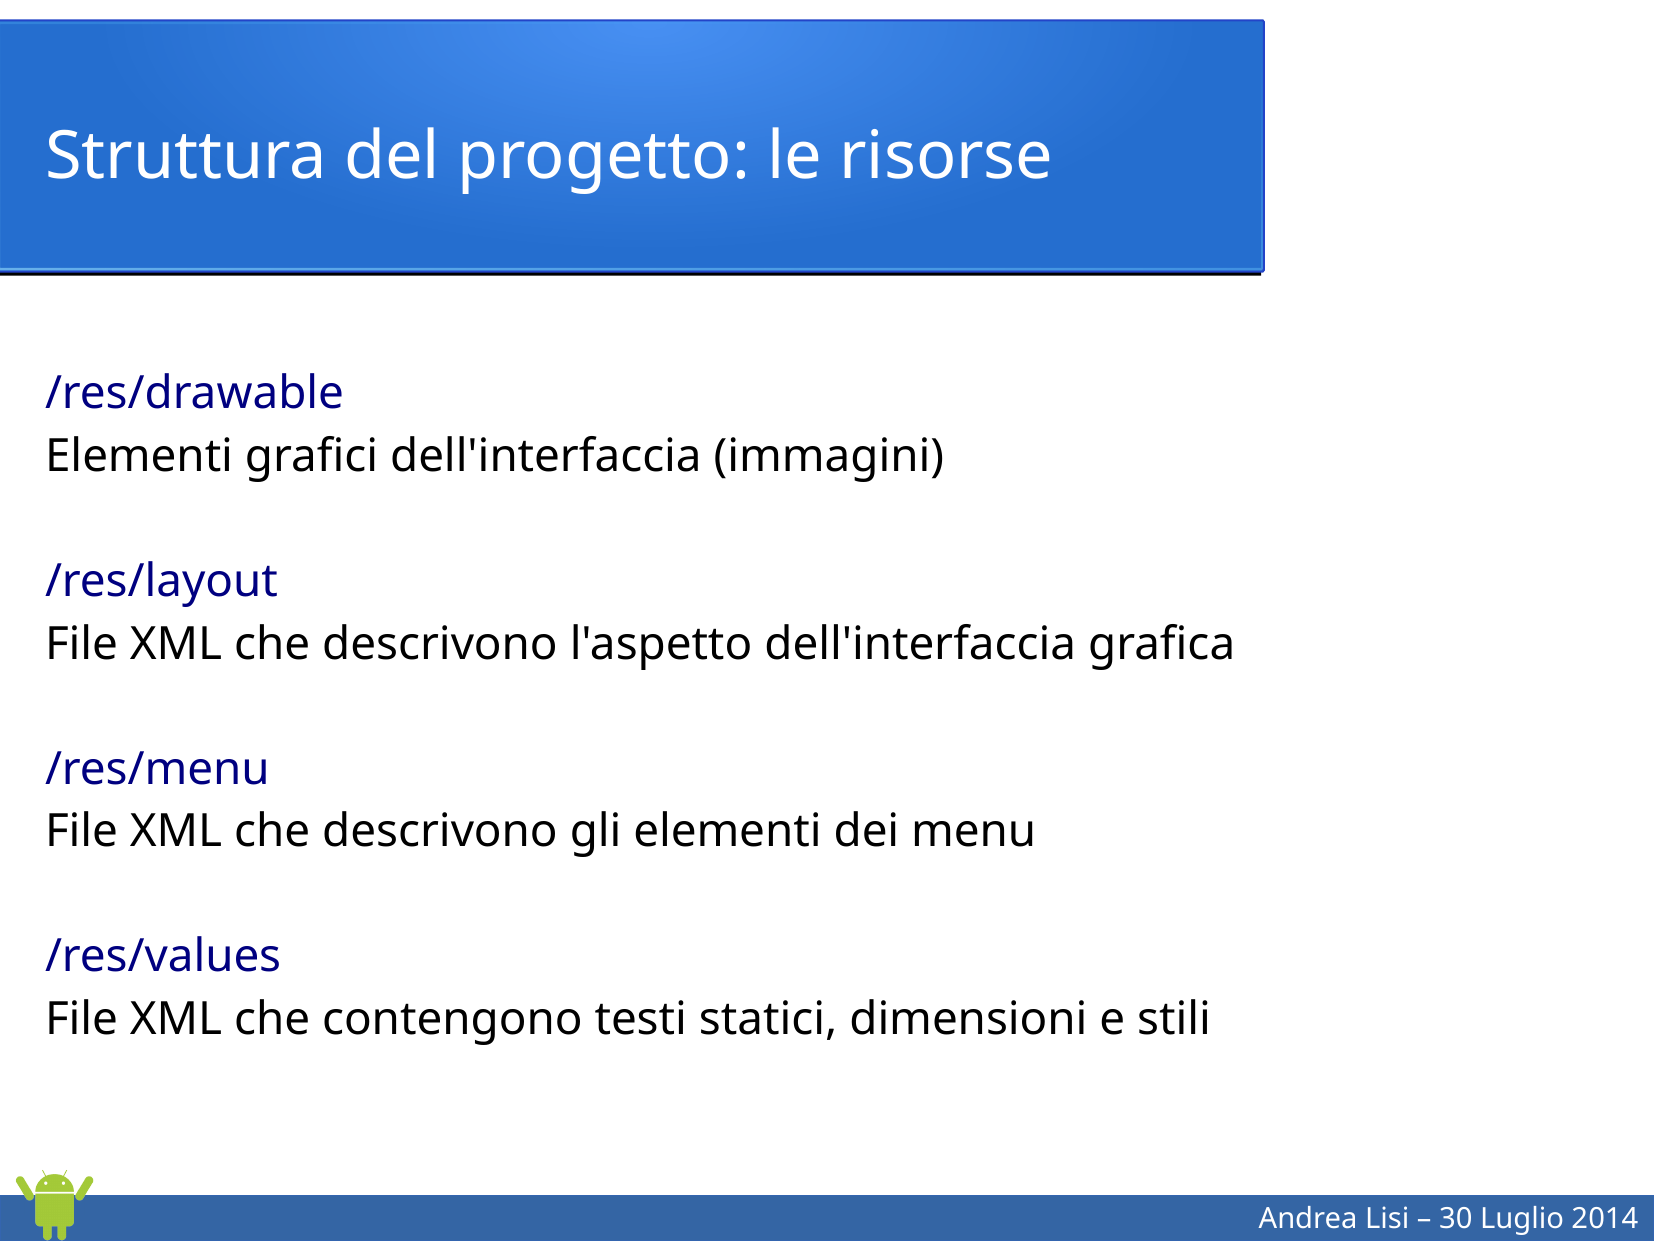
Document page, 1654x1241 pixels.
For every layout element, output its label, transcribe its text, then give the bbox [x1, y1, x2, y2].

subtitle /res/drawable Elementi grafici dell'interfaccia (immagini) /res/layout File XML che descrivono l'aspetto dell'interfaccia grafica /res/menu File XML che descrivono gli elementi dei menu /res/values File XML che contengono testi statici, dimensioni e stili [45, 360, 1621, 1156]
text_box Andrea Lisi – 30 Luglio 2014 [100, 1195, 1654, 1241]
title Struttura del progetto: le risorse [45, 49, 1250, 257]
picture [9, 1167, 100, 1241]
